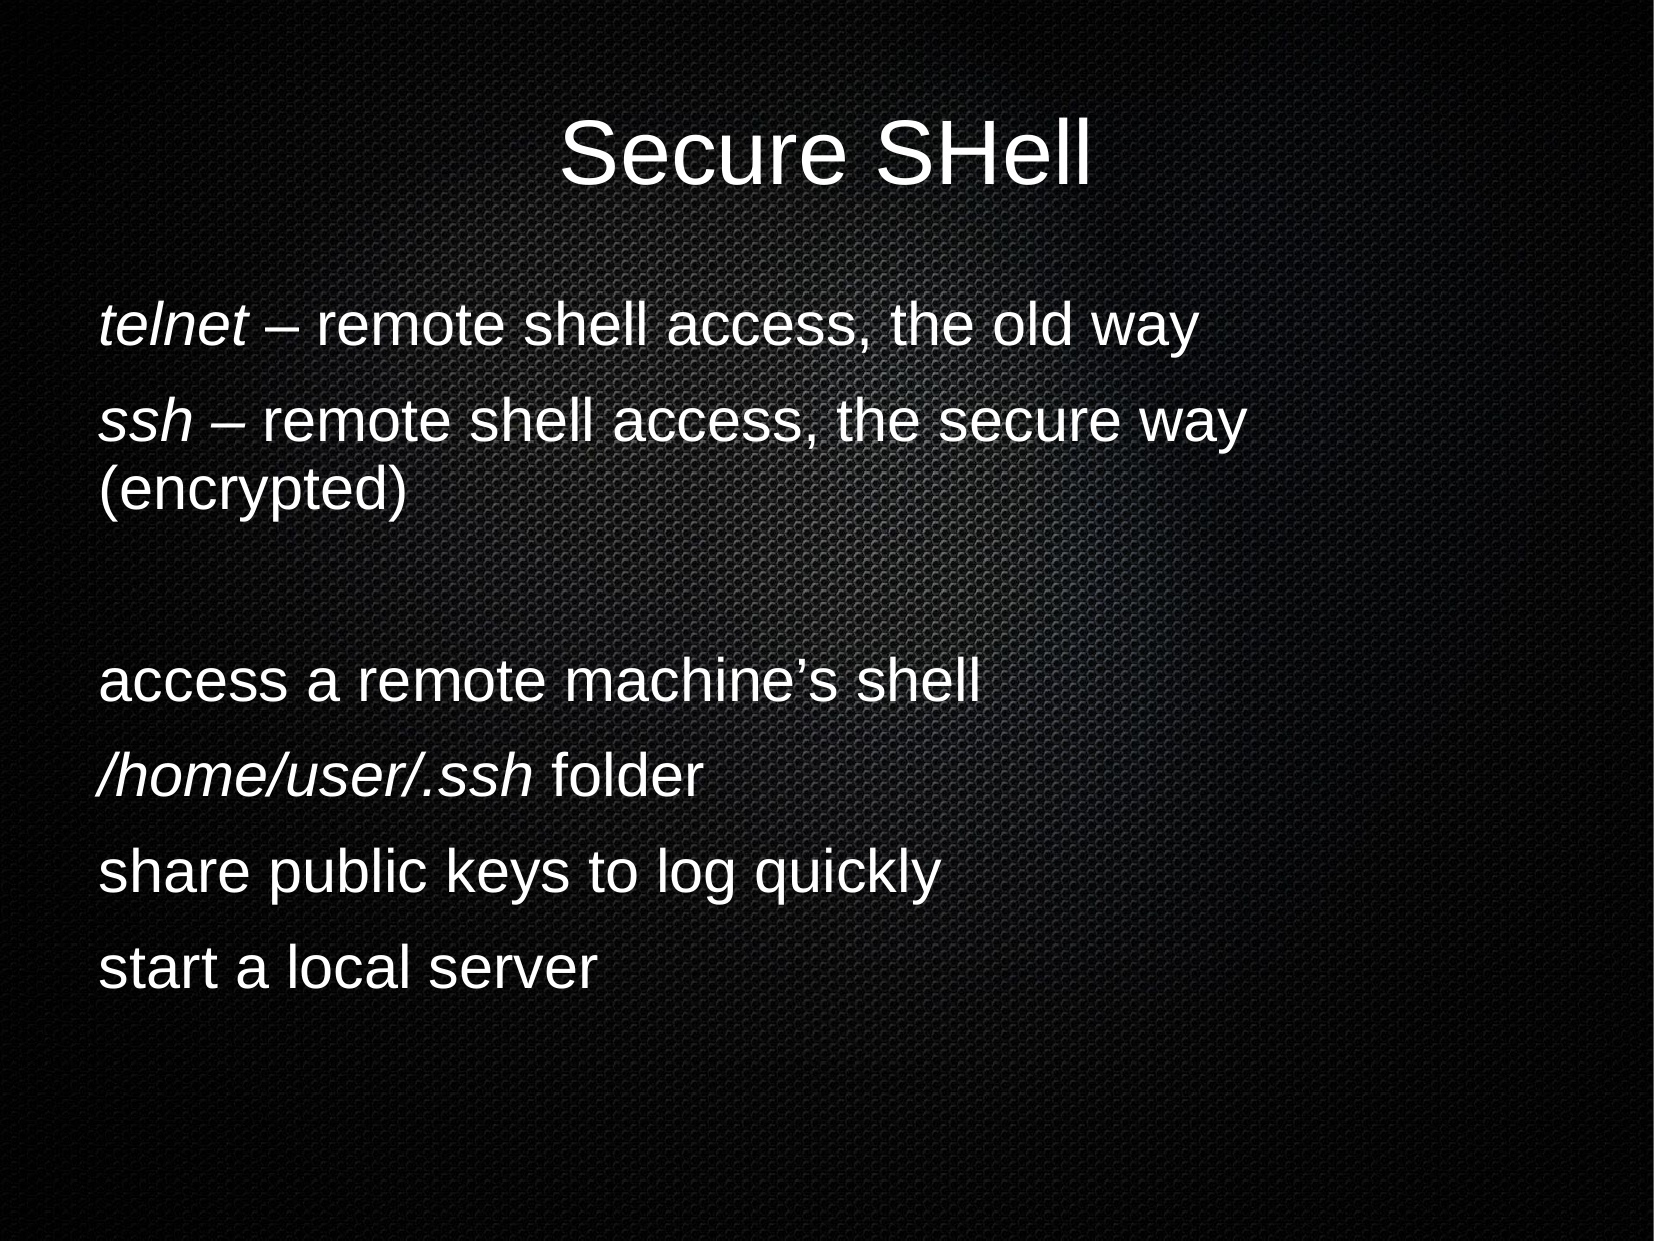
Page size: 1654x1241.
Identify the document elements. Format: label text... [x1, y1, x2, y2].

picture [0, 0, 1654, 1241]
list telnet – remote shell access, the old way ssh – remote shell access, the secure way (encrypted) access a remote machine’s shell /home/user/.ssh folder share public keys to log quickly start a local server [82, 290, 1571, 1010]
title Secure SHell [82, 49, 1571, 257]
